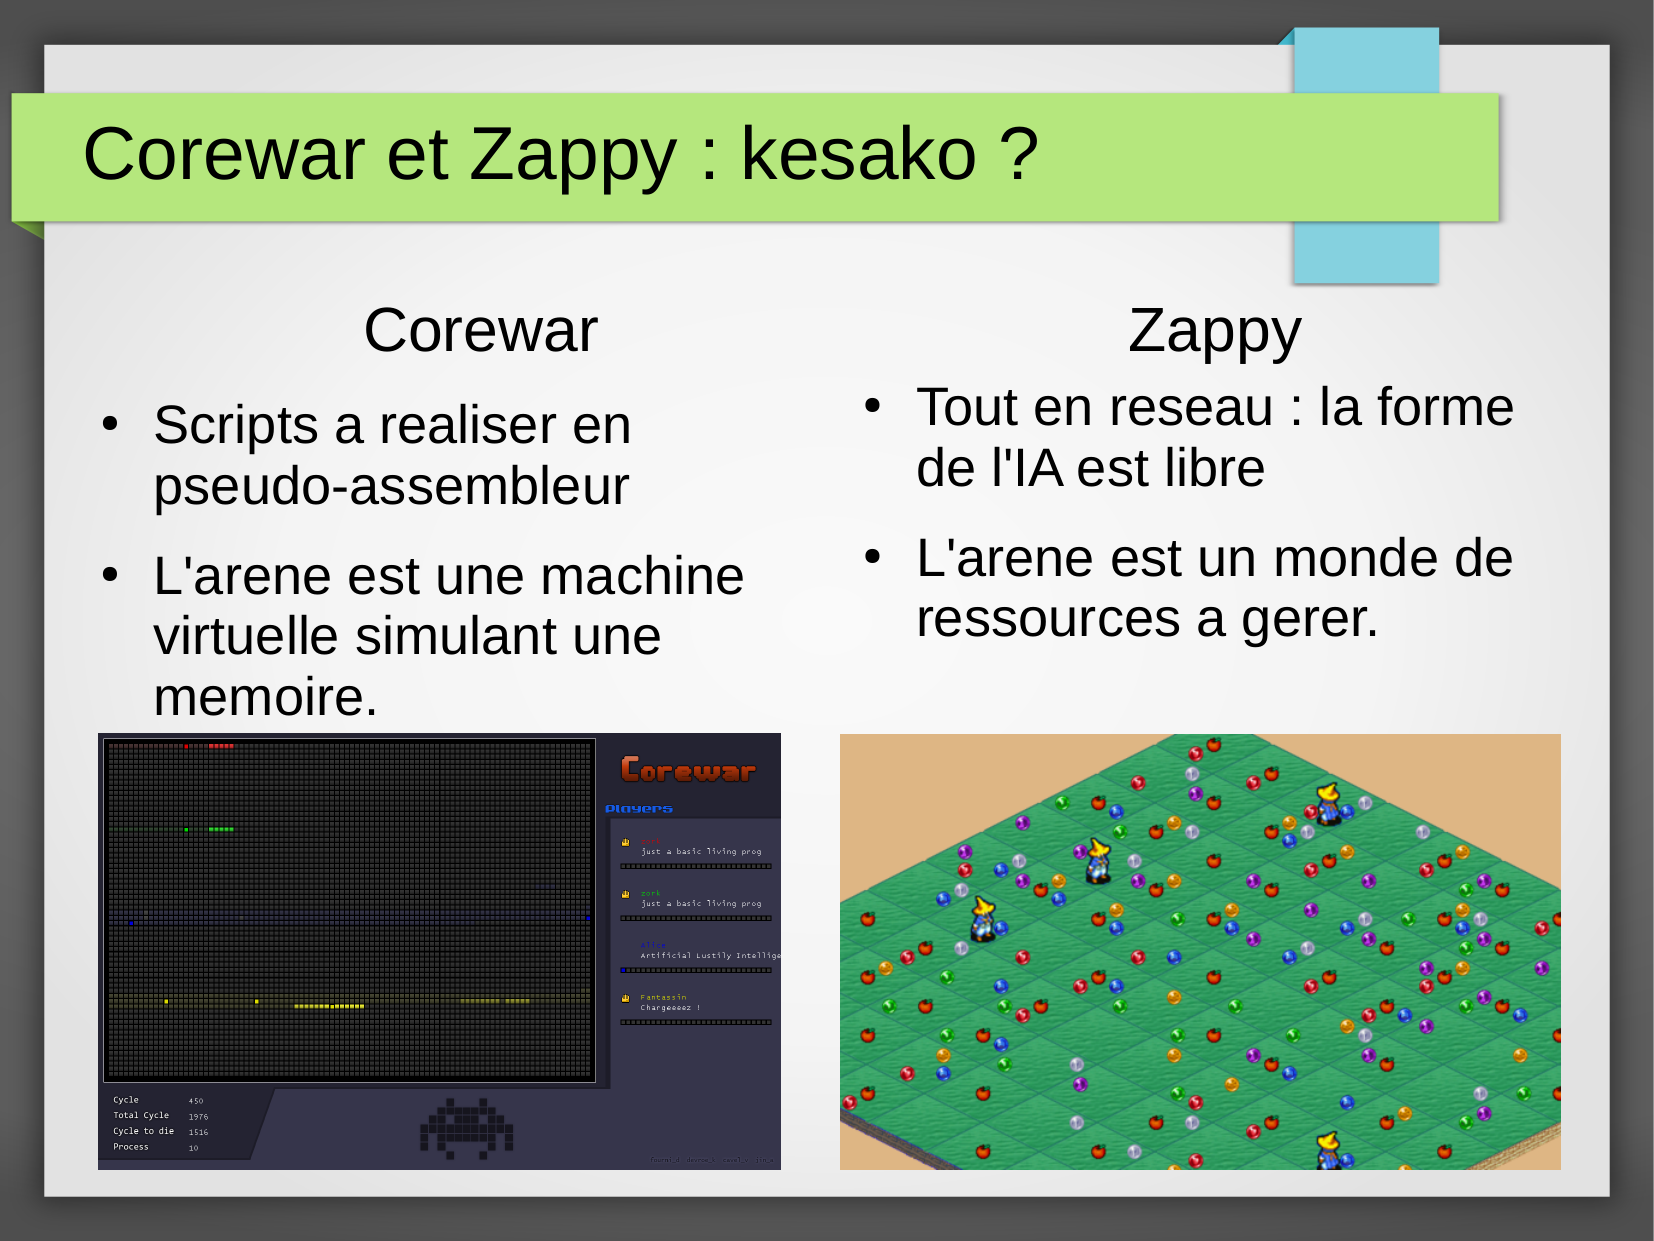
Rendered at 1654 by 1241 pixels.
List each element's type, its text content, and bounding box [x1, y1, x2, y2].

title Corewar et Zappy : kesako ? [82, 94, 1264, 213]
list Zappy Tout en reseau : la forme de l'IA est libre L'arene est un monde de ressources a gerer. [845, 295, 1572, 1015]
picture [0, 0, 1654, 1241]
list Corewar Scripts a realiser en pseudo-assembleur L'arene est une machine virtuelle simulant une memoire. [82, 295, 809, 1015]
